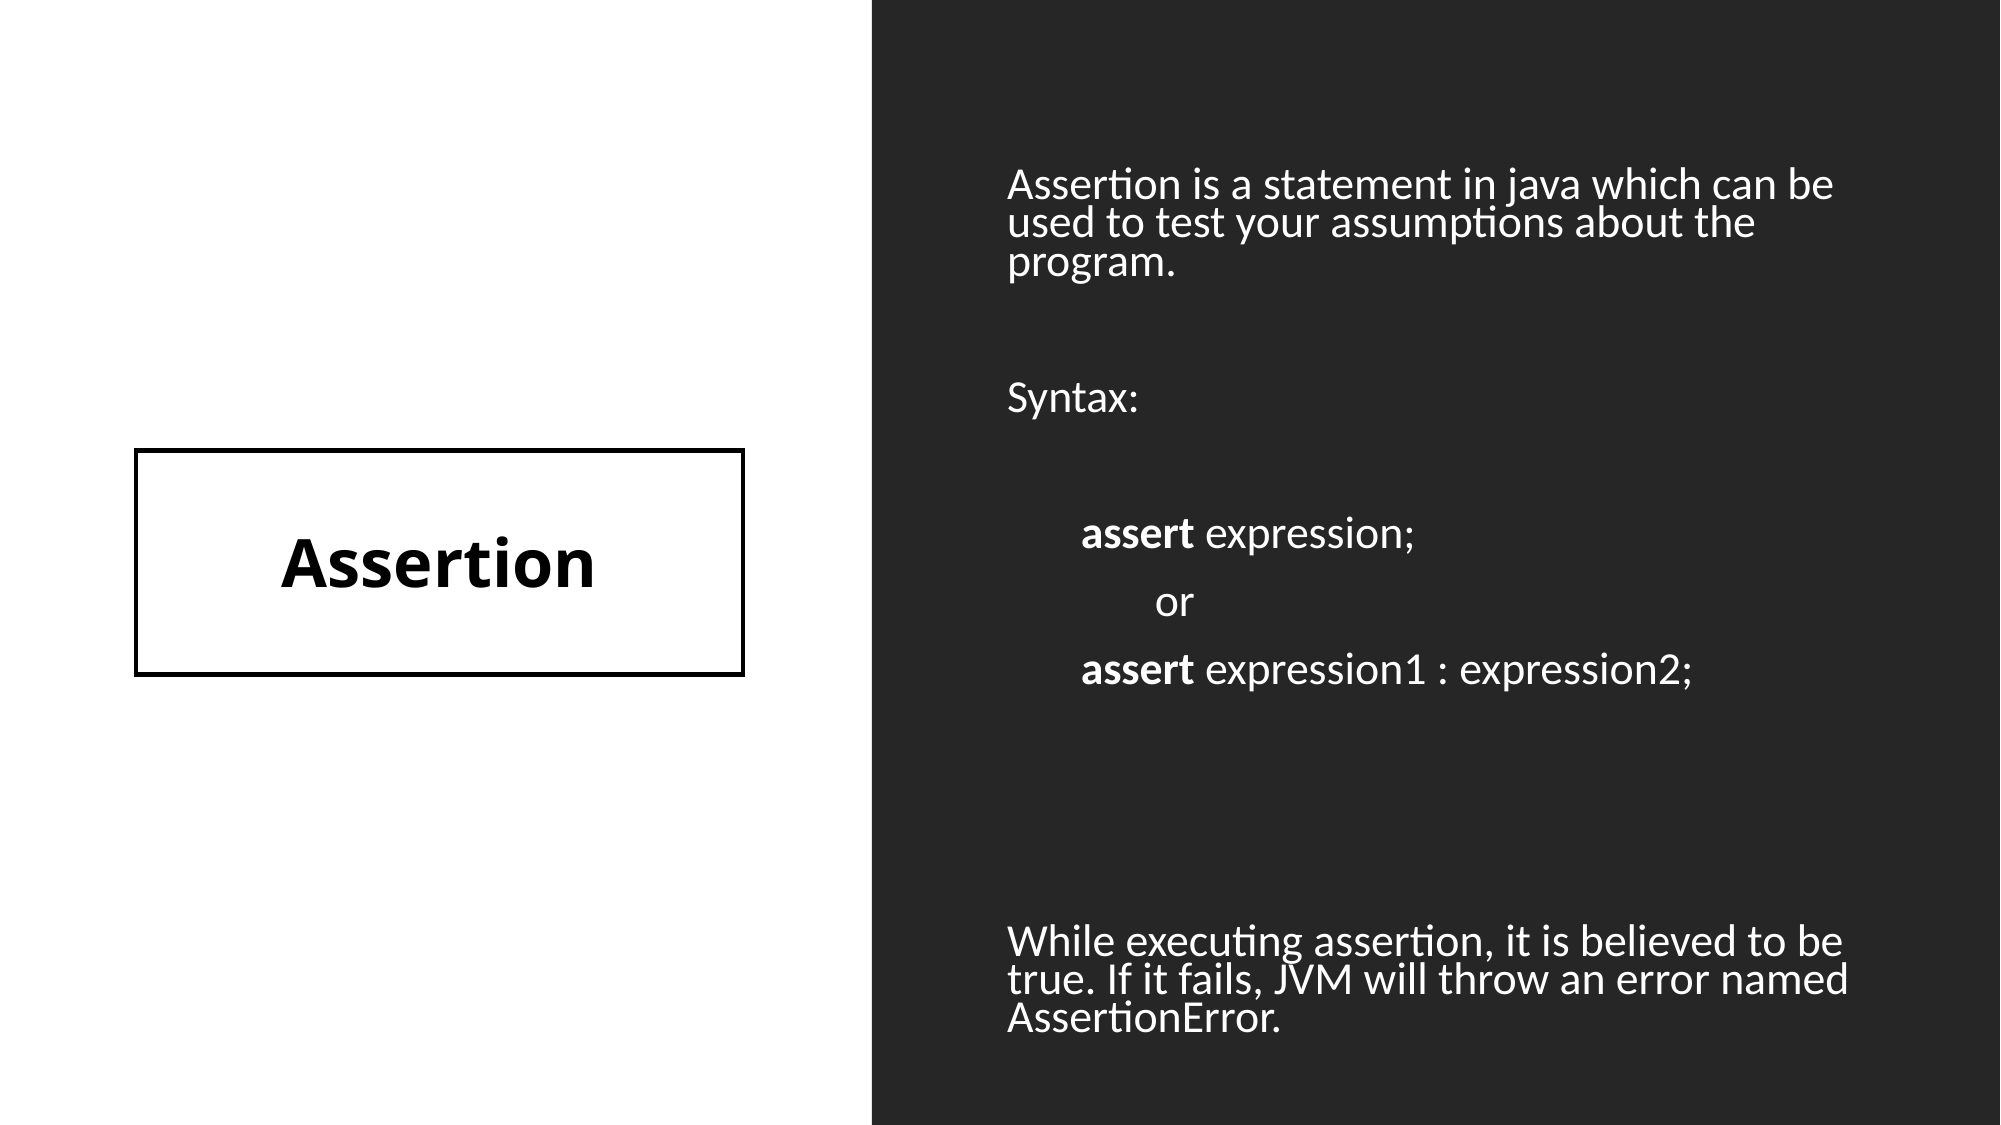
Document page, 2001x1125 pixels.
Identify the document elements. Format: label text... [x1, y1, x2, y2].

title Assertion [136, 450, 743, 675]
list Assertion is a statement in java which can be used to test your assumptions about the program. Syntax: assert expression; or assert expression1 : expression2; While executing assertion, it is believed to be true. If it fails, JVM will throw an error named AssertionError. [992, 131, 1880, 994]
text_box [871, 0, 2000, 1125]
